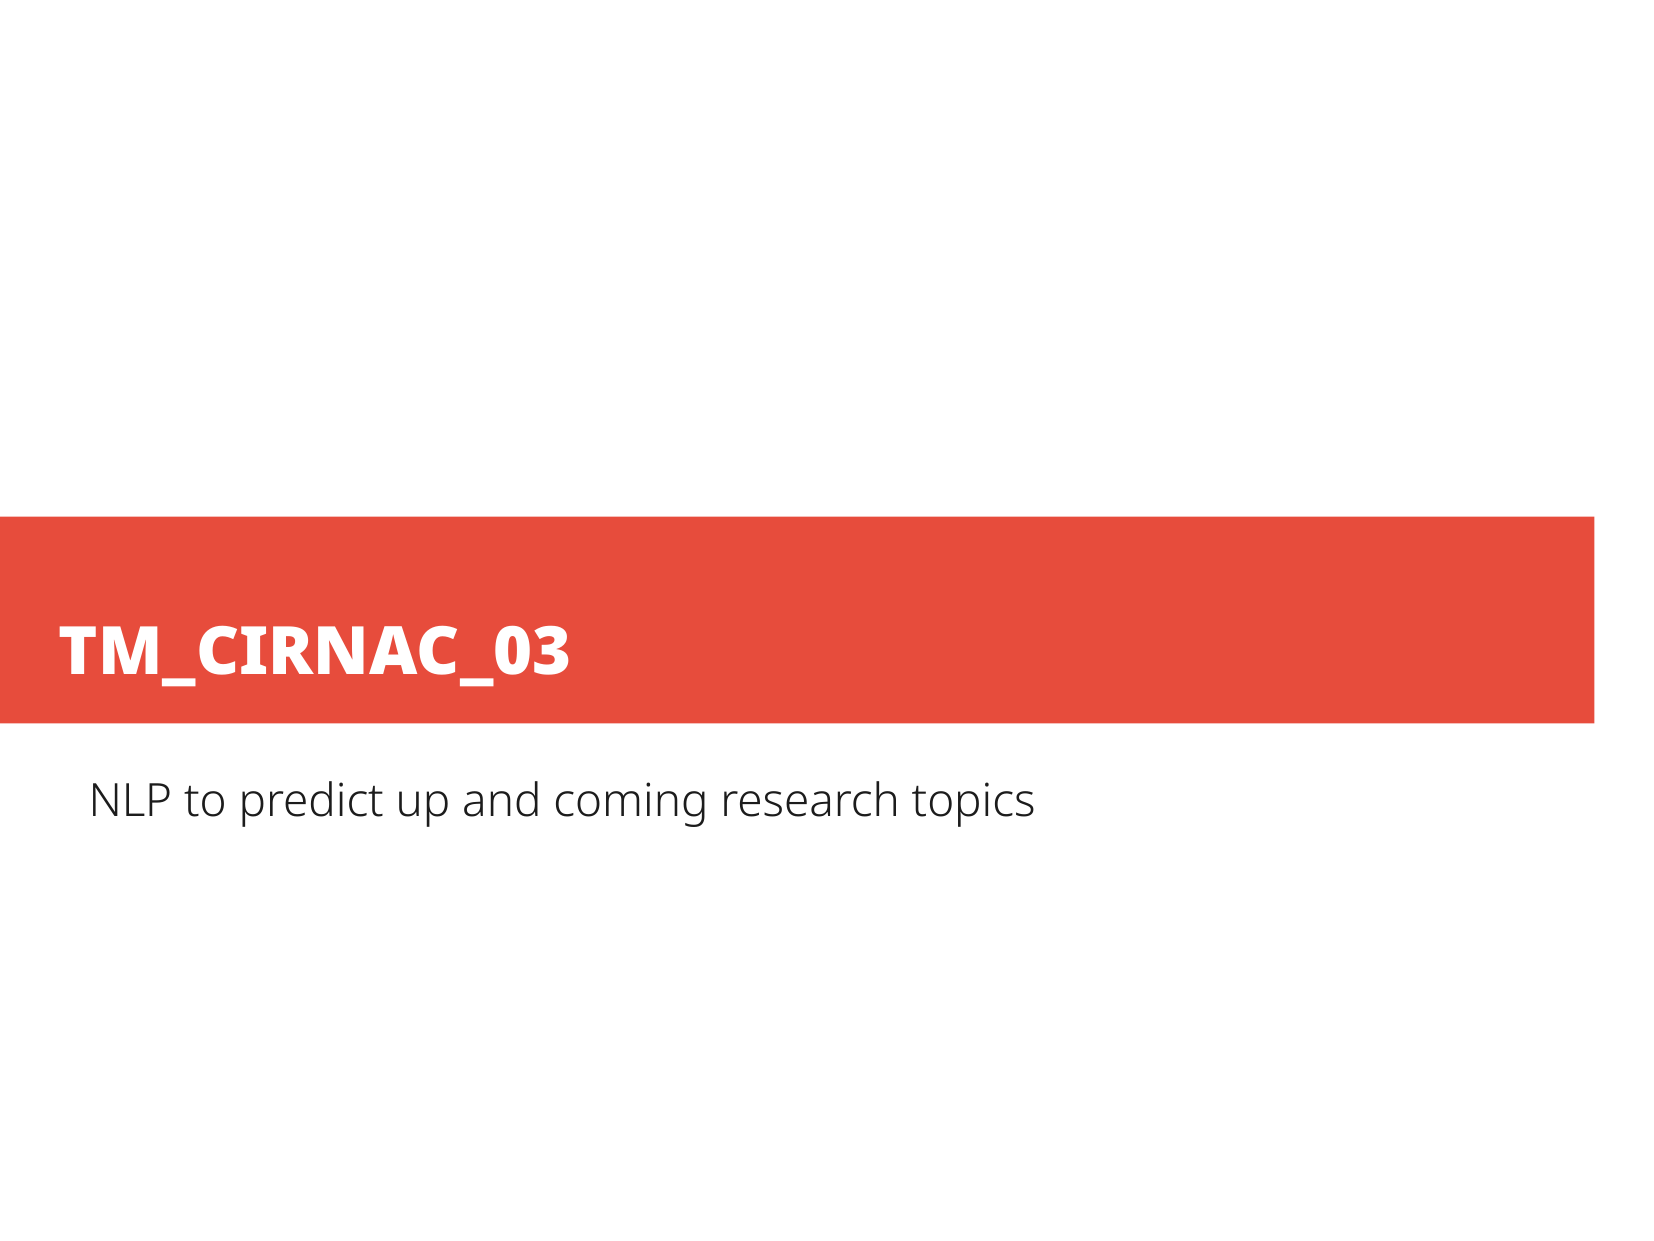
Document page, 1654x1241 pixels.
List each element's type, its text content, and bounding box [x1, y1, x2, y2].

subtitle NLP to predict up and coming research topics [88, 767, 1595, 1182]
title TM_CIRNAC_03 [59, 546, 1595, 694]
